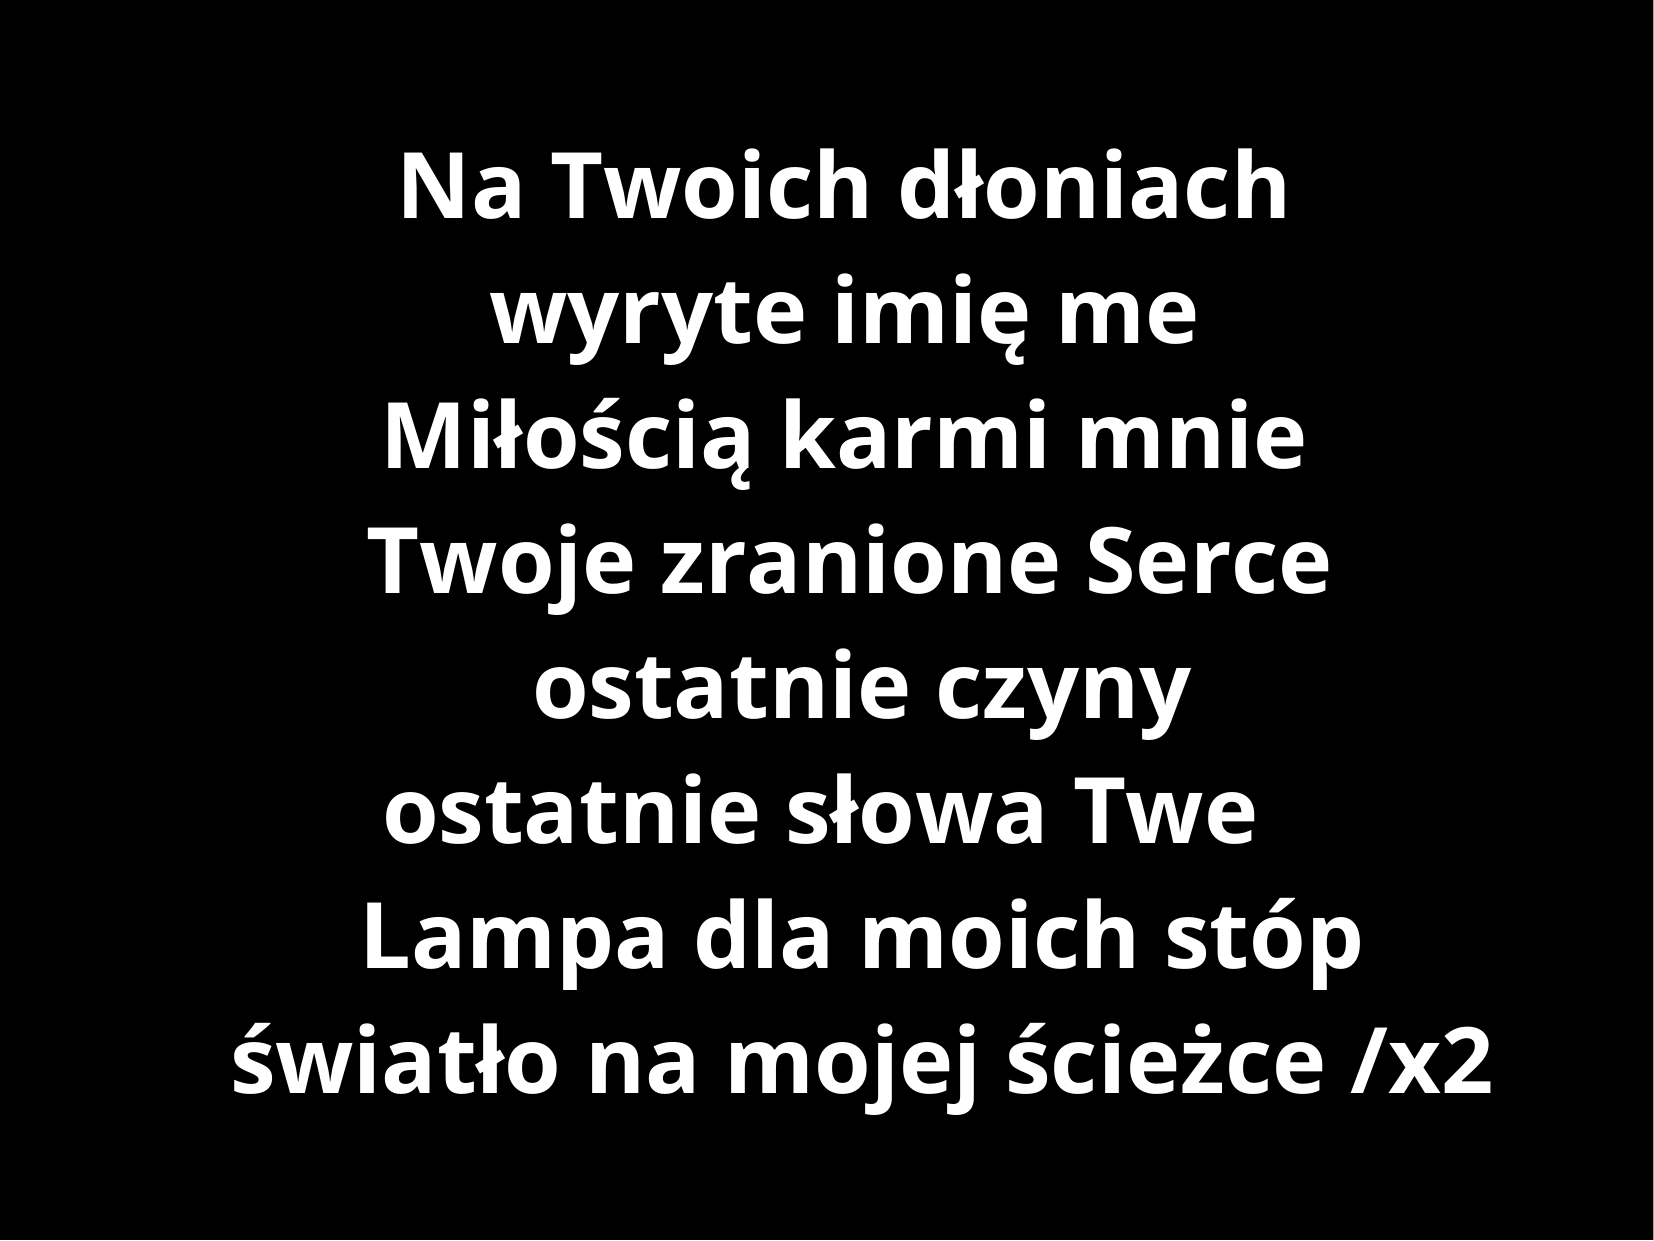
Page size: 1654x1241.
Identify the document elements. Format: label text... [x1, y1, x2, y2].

subtitle Na Twoich dłoniach wyryte imię me Miłością karmi mnie Twoje zranione Serce ostatnie czyny ostatnie słowa Twe Lampa dla moich stóp światło na mojej ścieżce /x2 [0, 0, 1654, 1241]
